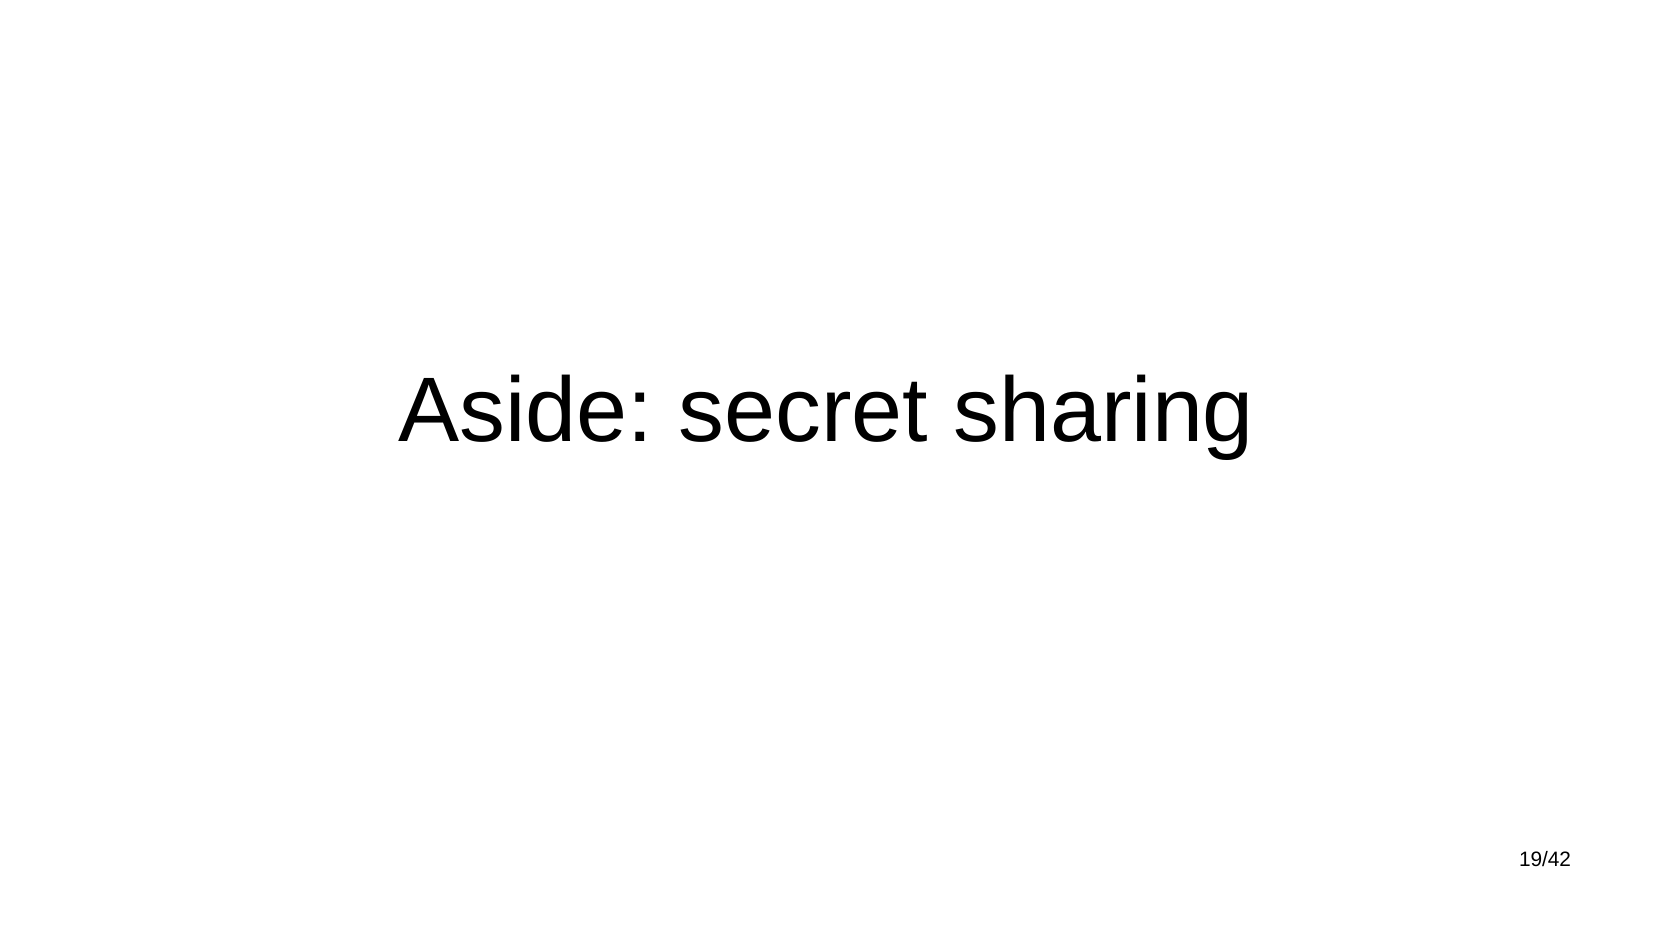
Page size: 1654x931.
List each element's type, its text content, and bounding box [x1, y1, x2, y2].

title Aside: secret sharing [82, 332, 1571, 488]
